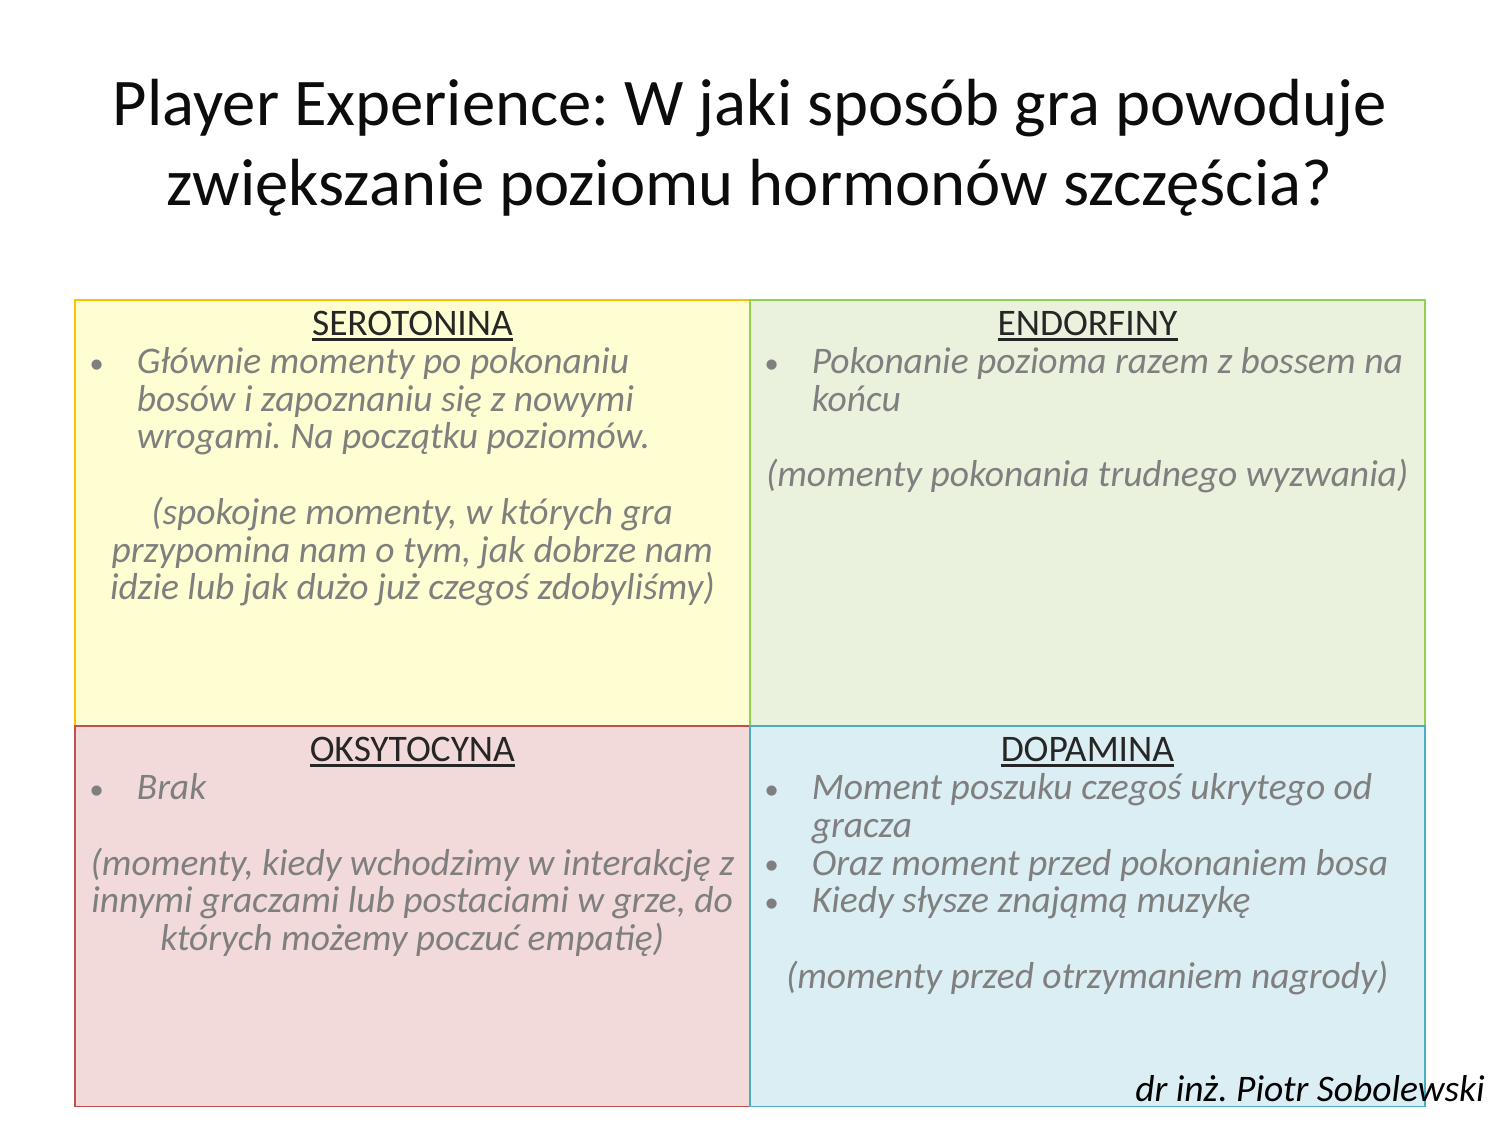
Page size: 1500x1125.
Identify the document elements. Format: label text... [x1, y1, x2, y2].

table_cell OKSYTOCYNA Brak (momenty, kiedy wchodzimy w interakcję z innymi graczami lub postaciami w grze, do których możemy poczuć empatię) [76, 727, 749, 1106]
table_header ENDORFINY Pokonanie pozioma razem z bossem na końcu (momenty pokonania trudnego wyzwania) [751, 301, 1424, 725]
text_box dr inż. Piotr Sobolewski [823, 1049, 1500, 1125]
title Player Experience: W jaki sposób gra powoduje zwiększanie poziomu hormonów szczęścia? [75, 45, 1425, 233]
table_header SEROTONINA Głównie momenty po pokonaniu bosów i zapoznaniu się z nowymi wrogami. Na początku poziomów. (spokojne momenty, w których gra przypomina nam o tym, jak dobrze nam idzie lub jak dużo już czegoś zdobyliśmy) [76, 301, 749, 725]
table_cell DOPAMINA Moment poszuku czegoś ukrytego od gracza Oraz moment przed pokonaniem bosa Kiedy słysze znająmą muzykę (momenty przed otrzymaniem nagrody) [751, 727, 1424, 1106]
